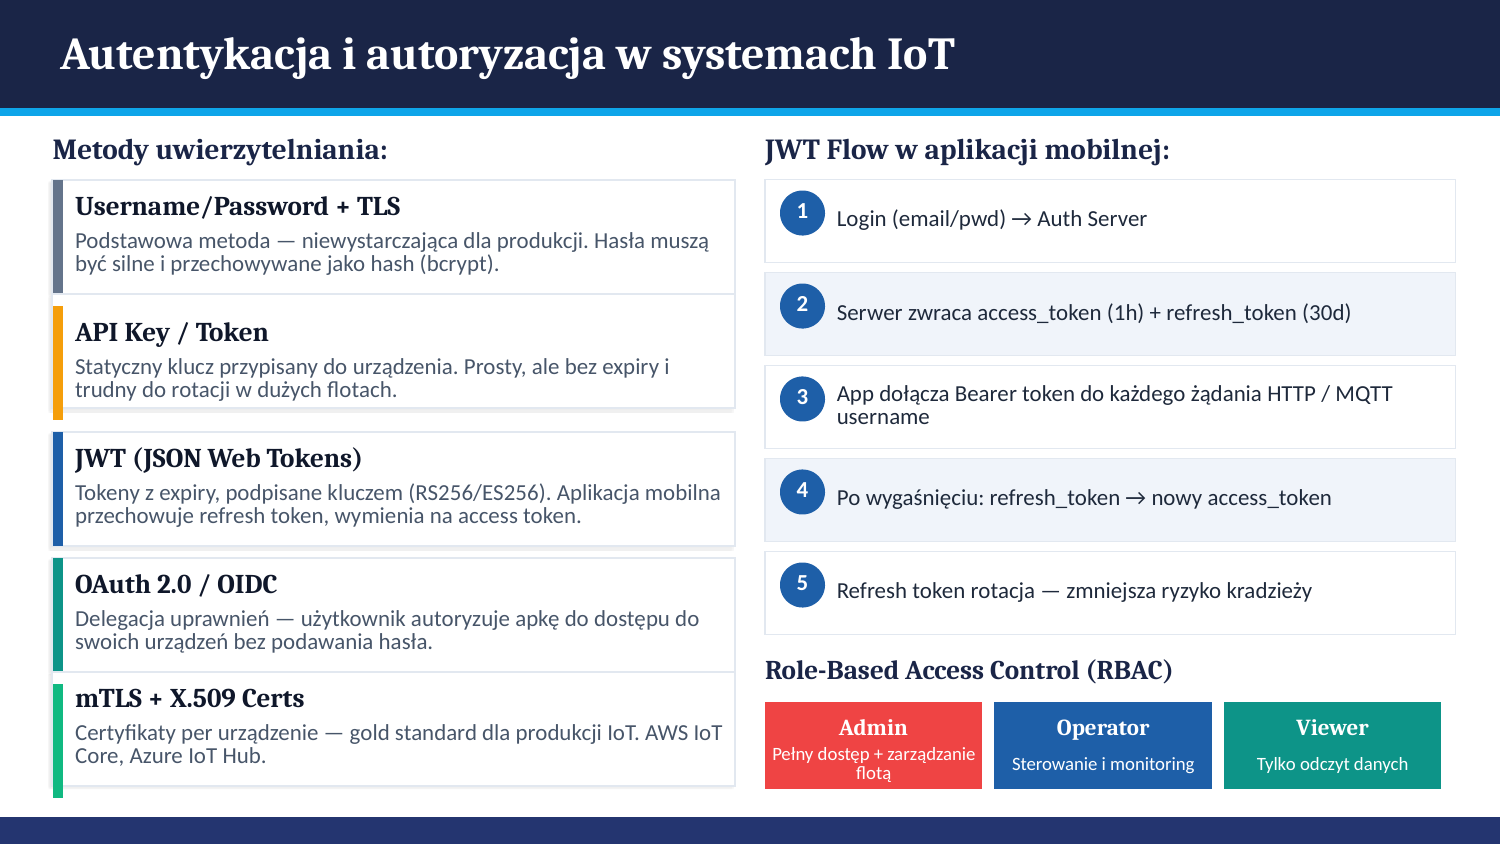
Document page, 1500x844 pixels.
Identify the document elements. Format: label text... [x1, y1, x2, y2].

text_box Role-Based Access Control (RBAC) [765, 648, 1455, 693]
text_box [0, 0, 1500, 116]
text_box [765, 459, 1455, 541]
text_box Metody uwierzytelniania: [52, 128, 735, 173]
text_box JWT (JSON Web Tokens) [75, 432, 728, 483]
text_box Refresh token rotacja — zmniejsza ryzyko kradzieży [837, 559, 1444, 627]
text_box JWT Flow w aplikacji mobilnej: [765, 128, 1455, 173]
text_box Username/Password + TLS [75, 180, 728, 231]
text_box Autentykacja i autoryzacja w systemach IoT [60, 6, 1440, 104]
text_box 4 [780, 469, 825, 515]
text_box [765, 180, 1455, 263]
text_box OAuth 2.0 / OIDC [75, 558, 728, 609]
text_box Admin [765, 709, 982, 747]
text_box mTLS + X.509 Certs [75, 672, 728, 723]
text_box [765, 784, 982, 789]
text_box Delegacja uprawnień — użytkownik autoryzuje apkę do dostępu do swoich urządzeń bez podawania hasła. [75, 609, 728, 645]
text_box 3 [780, 376, 825, 422]
text_box [52, 180, 735, 420]
text_box Certyfikaty per urządzenie — gold standard dla produkcji IoT. AWS IoT Core, Azure IoT Hub. [75, 723, 728, 759]
text_box [0, 817, 1500, 844]
text_box Po wygaśnięciu: refresh_token → nowy access_token [837, 466, 1444, 534]
text_box [1224, 784, 1441, 789]
text_box Viewer [1224, 709, 1441, 747]
text_box API Key / Token [75, 306, 728, 357]
text_box [52, 558, 735, 798]
text_box [765, 273, 1455, 356]
text_box Statyczny klucz przypisany do urządzenia. Prosty, ale bez expiry i trudny do rotacji w dużych flotach. [75, 357, 728, 393]
text_box 2 [780, 284, 825, 329]
text_box 1 [780, 191, 825, 236]
text_box Login (email/pwd) → Auth Server [837, 187, 1444, 255]
text_box [765, 366, 1455, 449]
text_box [765, 552, 1455, 634]
text_box [994, 784, 1212, 789]
text_box App dołącza Bearer token do każdego żądania HTTP / MQTT username [837, 373, 1444, 441]
text_box Sterowanie i monitoring [994, 747, 1212, 784]
text_box [1224, 702, 1441, 709]
text_box Serwer zwraca access_token (1h) + refresh_token (30d) [837, 280, 1444, 348]
text_box [765, 702, 982, 709]
text_box [994, 702, 1212, 709]
text_box Operator [994, 709, 1212, 747]
text_box Podstawowa metoda — niewystarczająca dla produkcji. Hasła muszą być silne i przechowywane jako hash (bcrypt). [75, 231, 728, 267]
text_box 5 [780, 563, 825, 608]
text_box Pełny dostęp + zarządzanie flotą [765, 747, 982, 784]
text_box Tylko odczyt danych [1224, 747, 1441, 784]
text_box [52, 432, 735, 546]
text_box Tokeny z expiry, podpisane kluczem (RS256/ES256). Aplikacja mobilna przechowuje refresh token, wymienia na access token. [75, 483, 728, 519]
